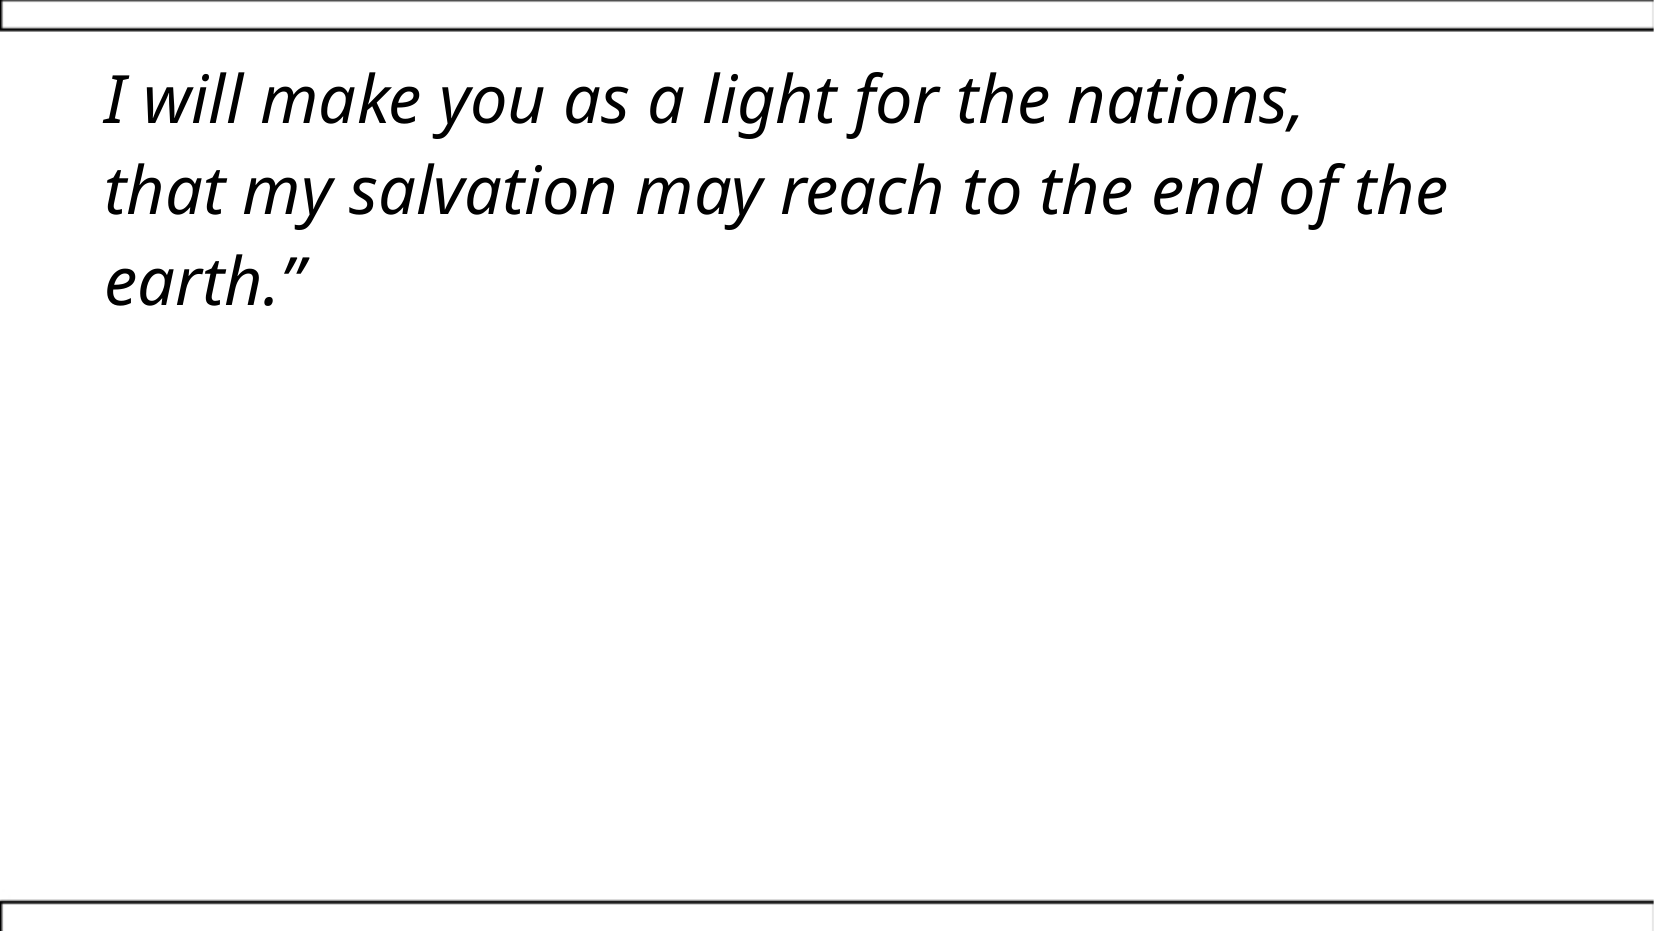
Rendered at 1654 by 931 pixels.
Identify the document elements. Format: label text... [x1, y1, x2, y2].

picture [0, 0, 1654, 931]
text_box I will make you as a light for the nations, that my salvation may reach to the end of the earth.” [90, 45, 1561, 331]
